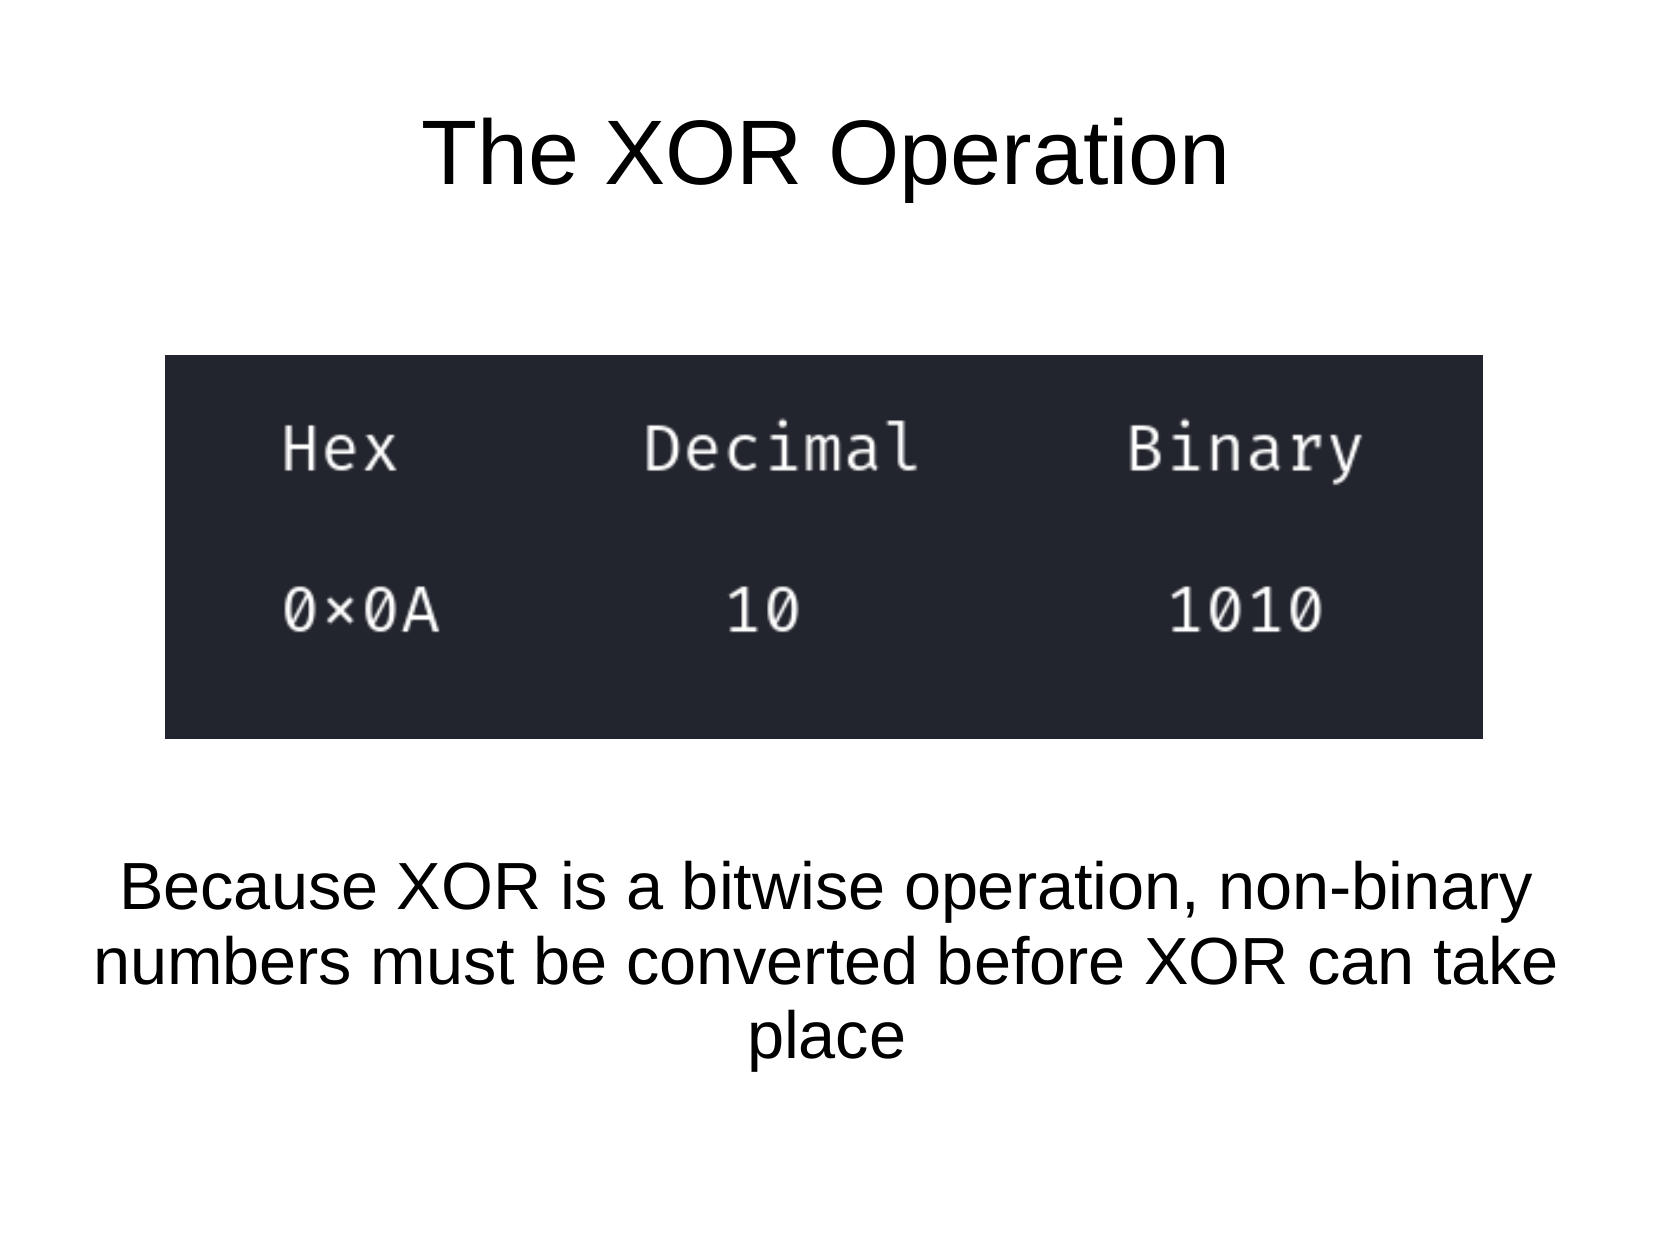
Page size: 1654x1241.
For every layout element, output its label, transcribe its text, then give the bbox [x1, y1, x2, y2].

subtitle Because XOR is a bitwise operation, non-binary numbers must be converted before XOR can take place [82, 290, 1571, 1109]
picture [165, 355, 1483, 739]
title The XOR Operation [82, 49, 1571, 257]
